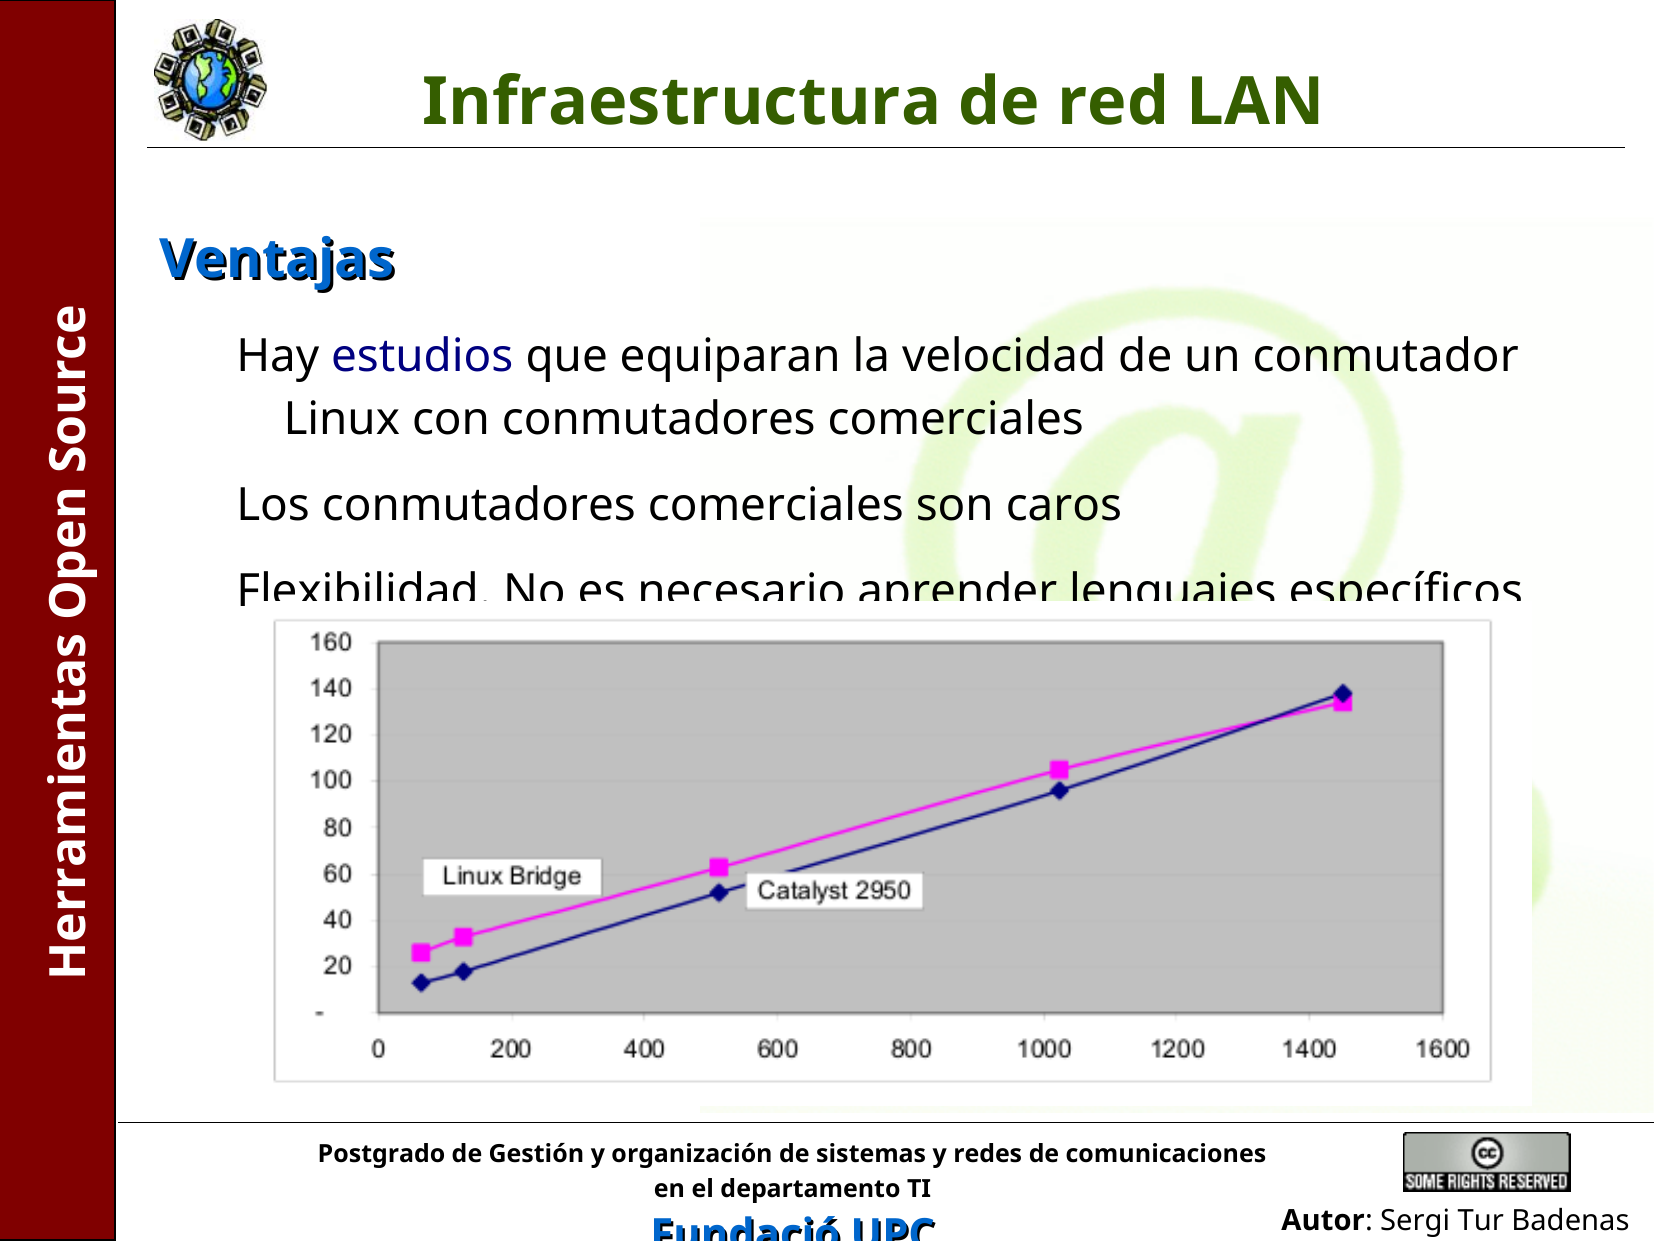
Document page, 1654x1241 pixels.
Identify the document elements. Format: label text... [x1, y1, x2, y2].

picture [1403, 1132, 1571, 1192]
title Infraestructura de red LAN [129, 56, 1619, 141]
list Ventajas Hay estudios que equiparan la velocidad de un conmutador Linux con conmutadores comerciales Los conmutadores comerciales son caros Flexibilidad. No es necesario aprender lenguajes específicos (Cisco IOS) [141, 219, 1630, 1055]
picture [247, 217, 1654, 1113]
picture [154, 19, 268, 56]
